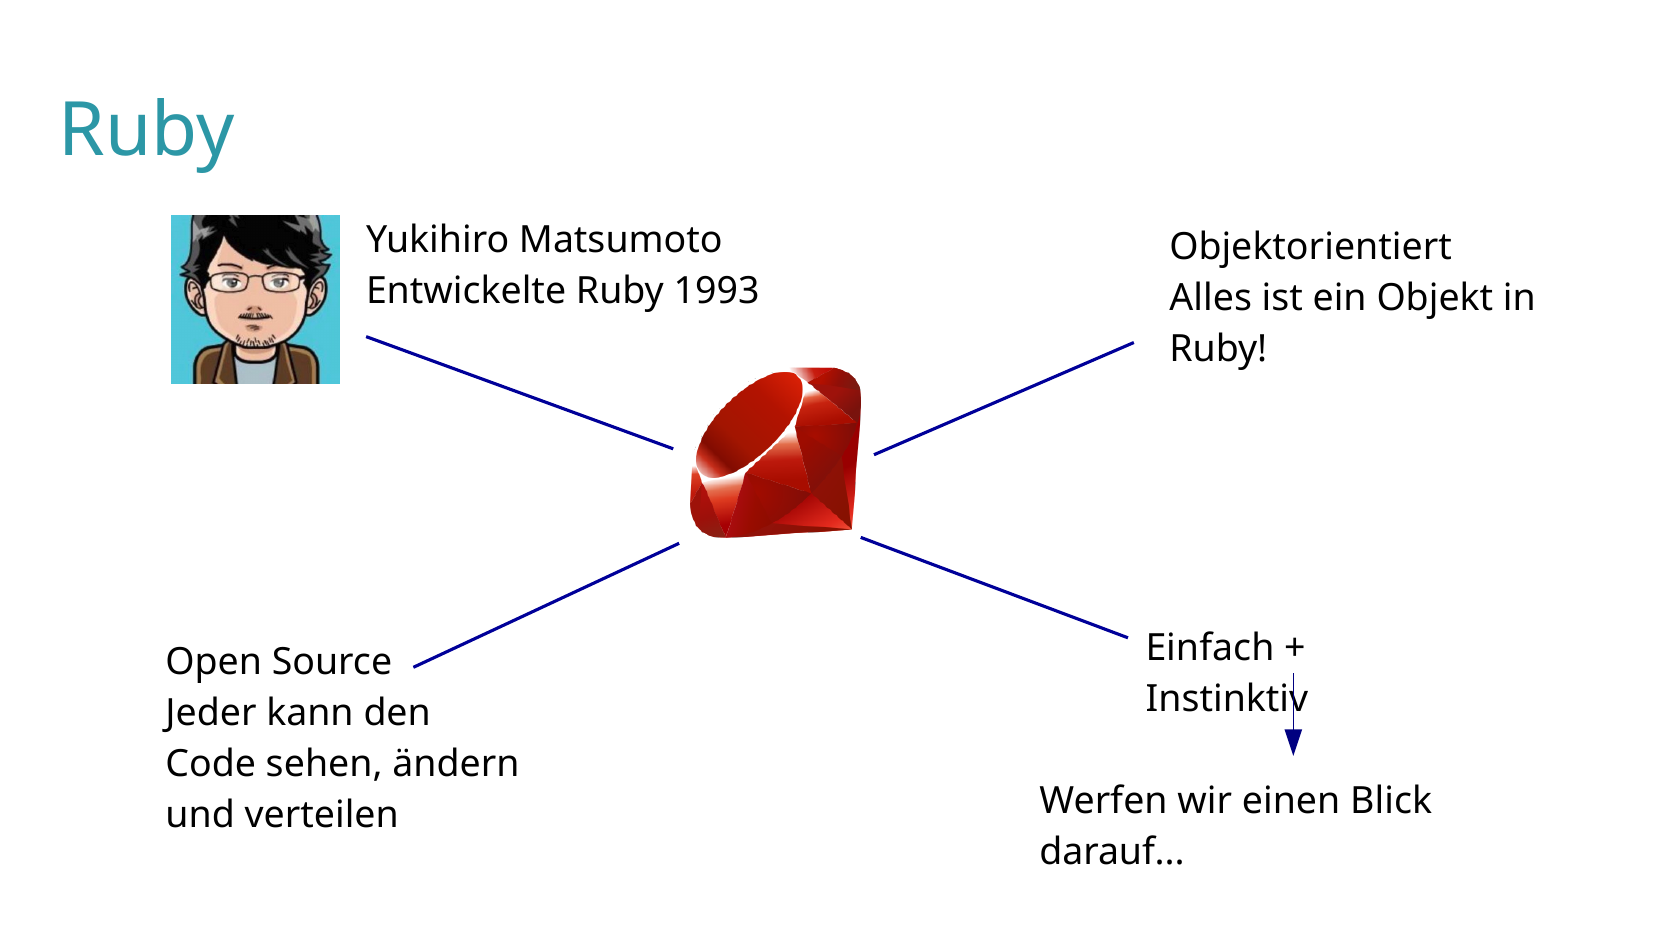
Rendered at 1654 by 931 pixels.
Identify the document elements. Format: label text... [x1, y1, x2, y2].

text_box Werfen wir einen Blick darauf... [1033, 773, 1565, 923]
picture [690, 367, 861, 538]
picture [171, 215, 340, 384]
text_box Einfach + Instinktiv [1139, 620, 1477, 686]
title Ruby [58, 59, 1595, 178]
text_box Yukihiro Matsumoto Entwickelte Ruby 1993 [360, 212, 922, 312]
text_box Open Source Jeder kann den Code sehen, ändern und verteilen [159, 634, 532, 833]
text_box Objektorientiert Alles ist ein Objekt in Ruby! [1163, 219, 1548, 369]
